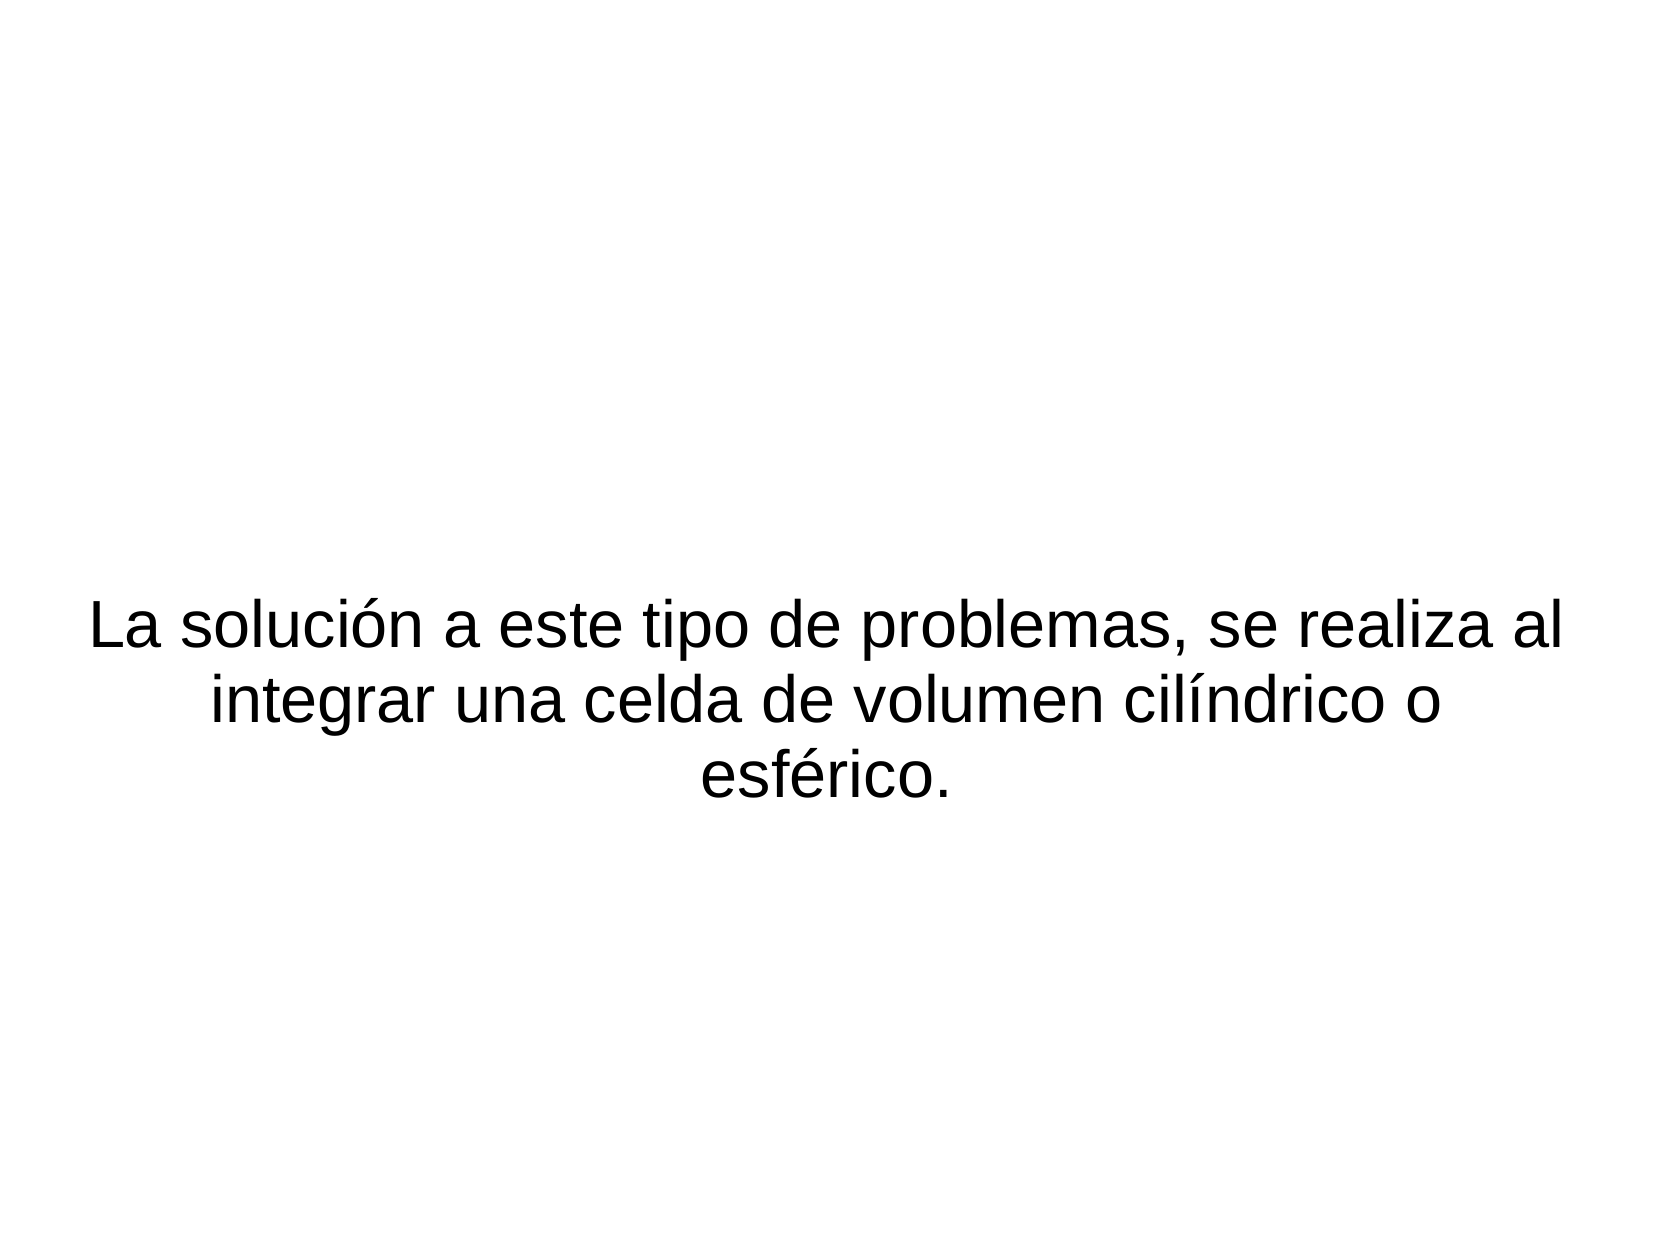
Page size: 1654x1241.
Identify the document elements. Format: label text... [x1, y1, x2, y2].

subtitle La solución a este tipo de problemas, se realiza al integrar una celda de volumen cilíndrico o esférico. [82, 290, 1571, 1109]
